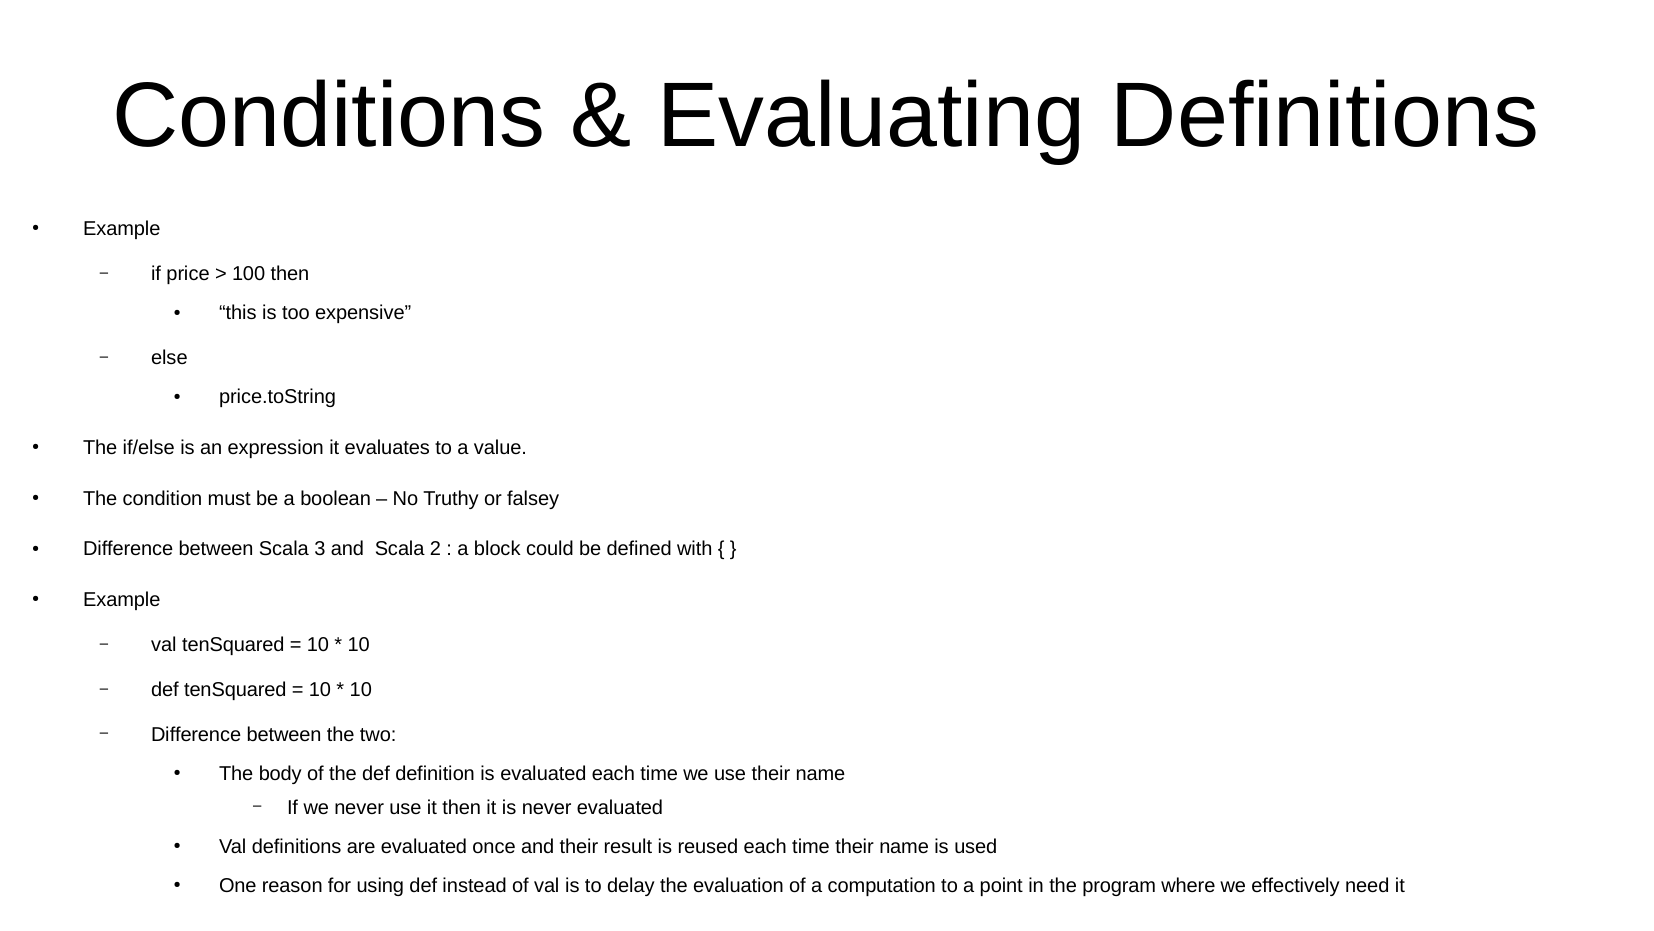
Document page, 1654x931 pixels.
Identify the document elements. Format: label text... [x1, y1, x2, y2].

title Conditions & Evaluating Definitions [82, 37, 1571, 193]
list Example if price > 100 then “this is too expensive” else price.toString The if/else is an expression it evaluates to a value. The condition must be a boolean – No Truthy or falsey Difference between Scala 3 and Scala 2 : a block could be defined with { } Example val tenSquared = 10 * 10 def tenSquared = 10 * 10 Difference between the two: The body of the def definition is evaluated each time we use their name If we never use it then it is never evaluated Val definitions are evaluated once and their result is reused each time their name is used One reason for using def instead of val is to delay the evaluation of a computation to a point in the program where we effectively need it [15, 217, 1571, 901]
